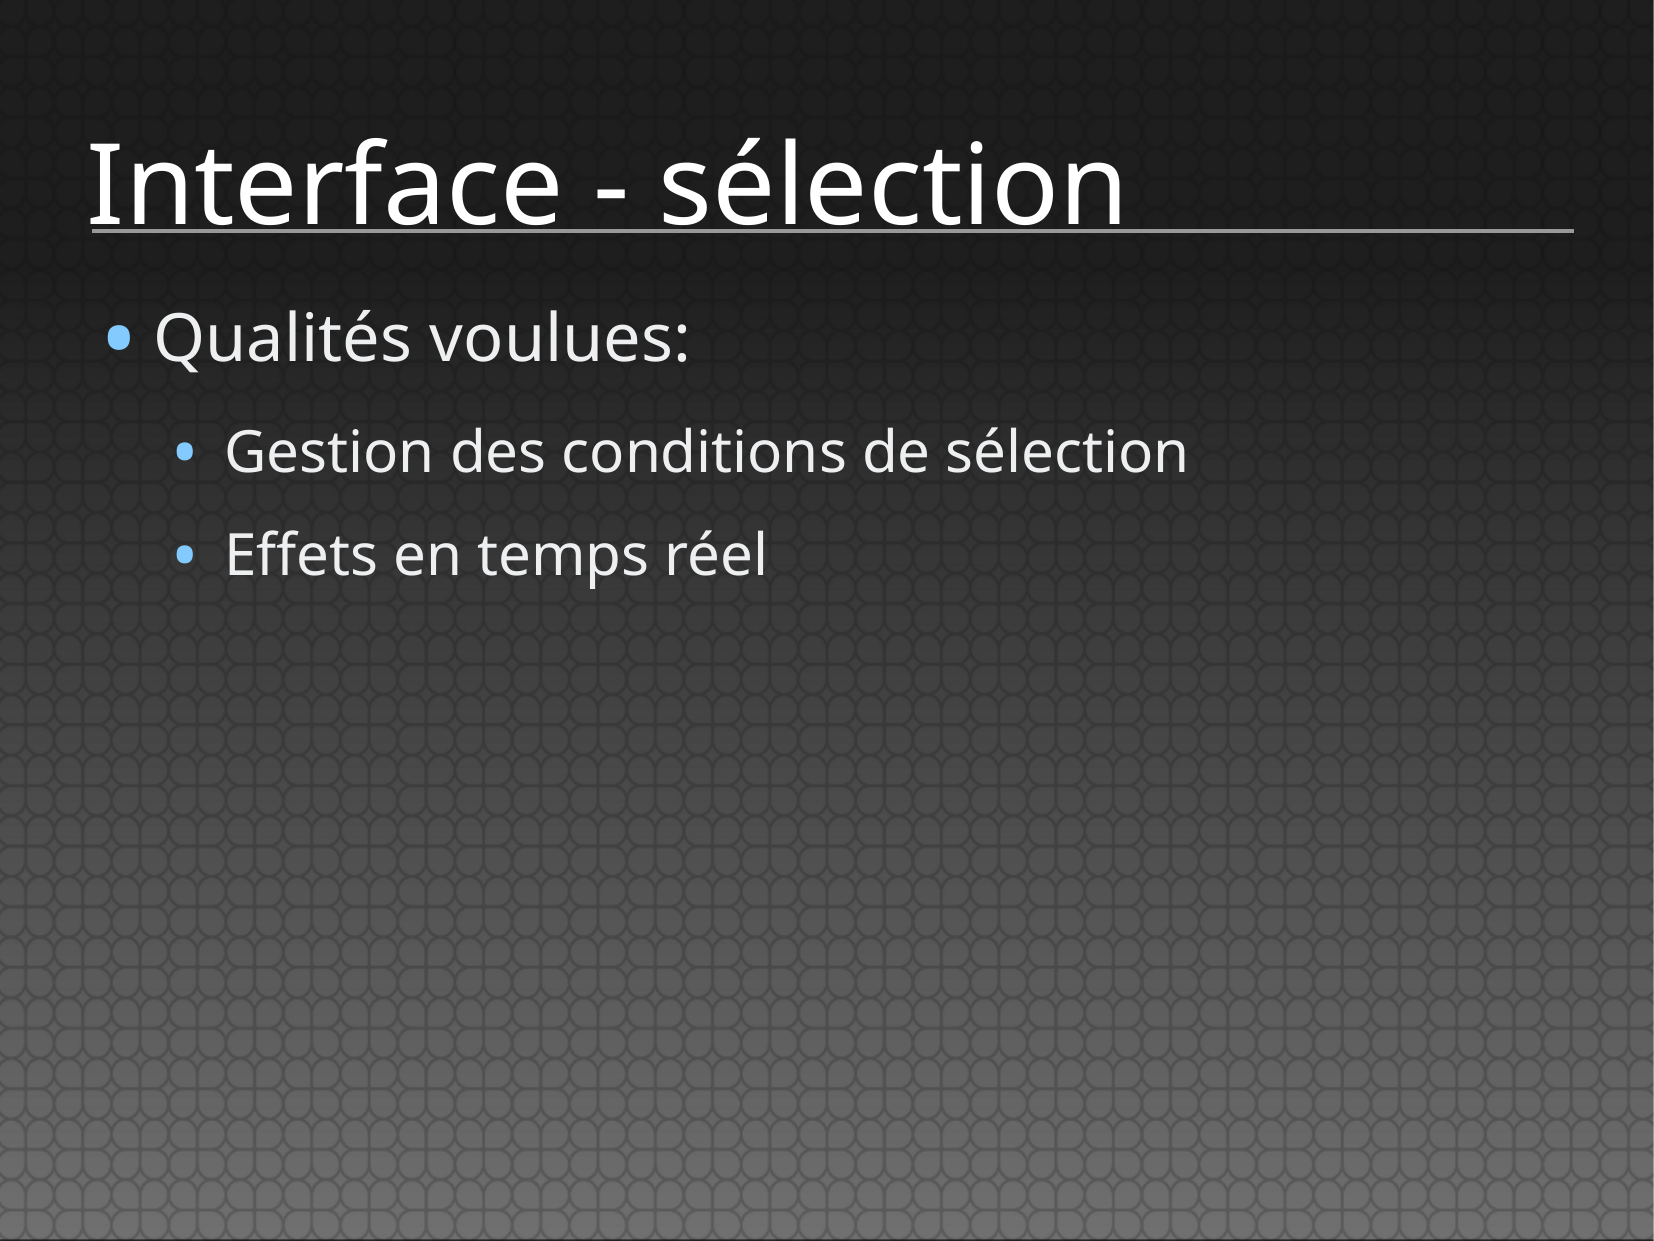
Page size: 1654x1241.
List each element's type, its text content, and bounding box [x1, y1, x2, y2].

picture [0, 0, 1654, 1241]
title Interface - sélection [86, 112, 1576, 249]
list Qualités voulues: Gestion des conditions de sélection Effets en temps réel [82, 290, 1571, 1109]
